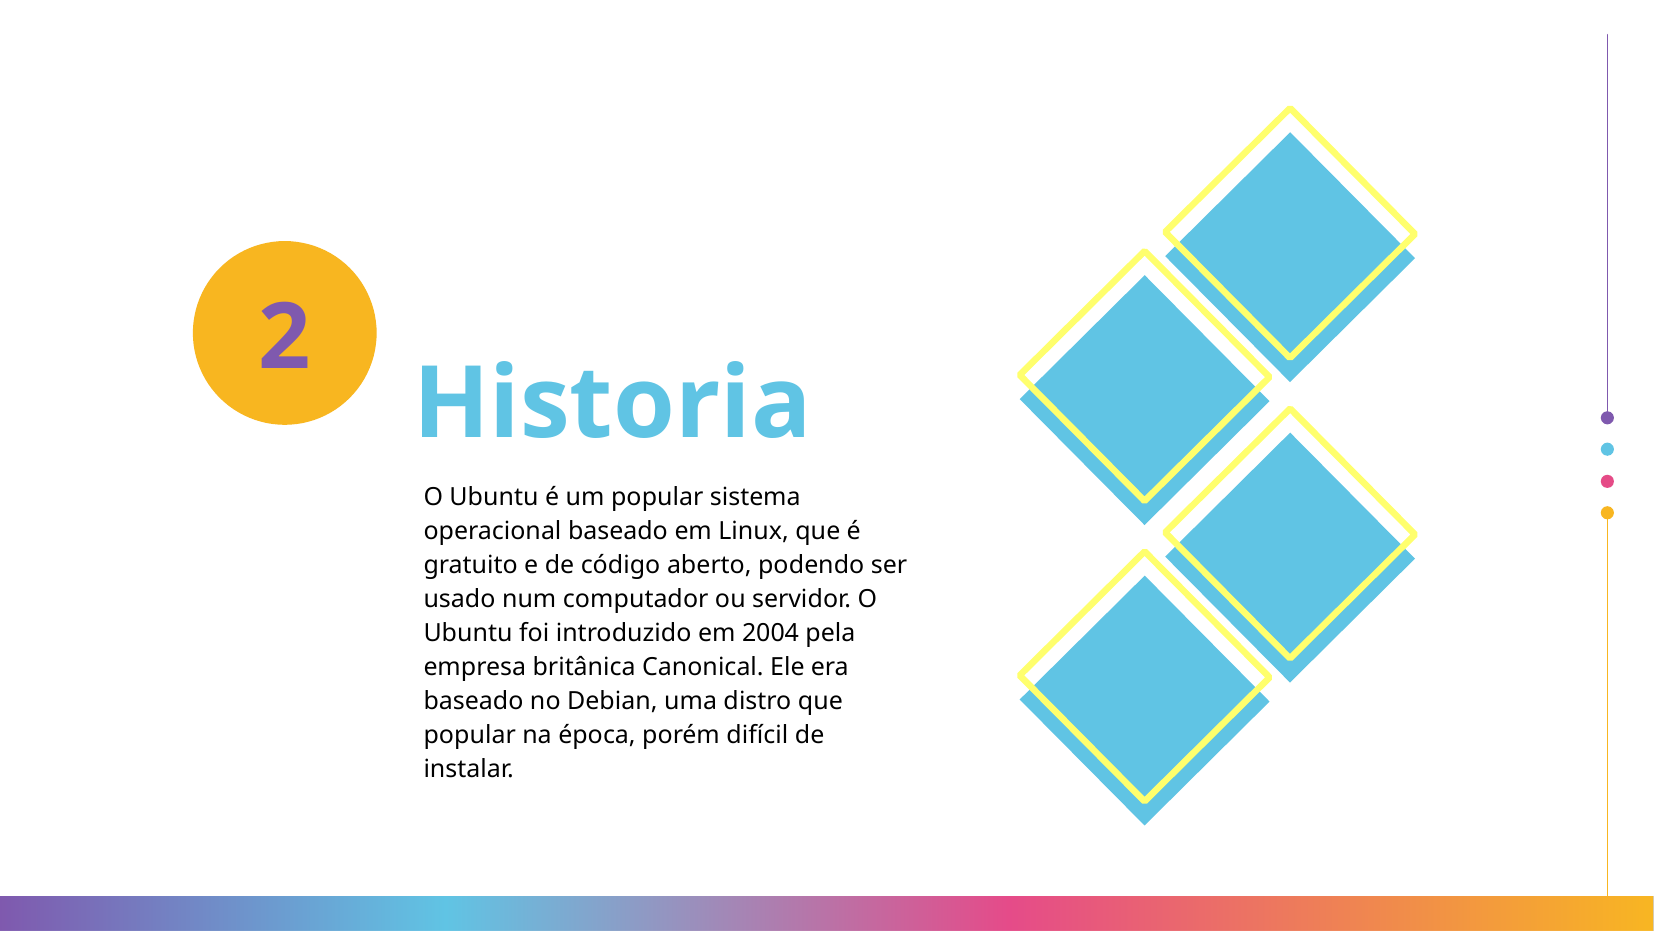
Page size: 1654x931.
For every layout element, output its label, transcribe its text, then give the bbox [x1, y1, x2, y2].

text_box 2 [192, 241, 377, 425]
picture [0, 896, 1654, 931]
title O Ubuntu é um popular sistema operacional baseado em Linux, que é gratuito e de código aberto, podendo ser usado num computador ou servidor. O Ubuntu foi introduzido em 2004 pela empresa britânica Canonical. Ele era baseado no Debian, uma distro que popular na época, porém difícil de instalar. [423, 468, 910, 762]
title Historia [413, 253, 1052, 544]
